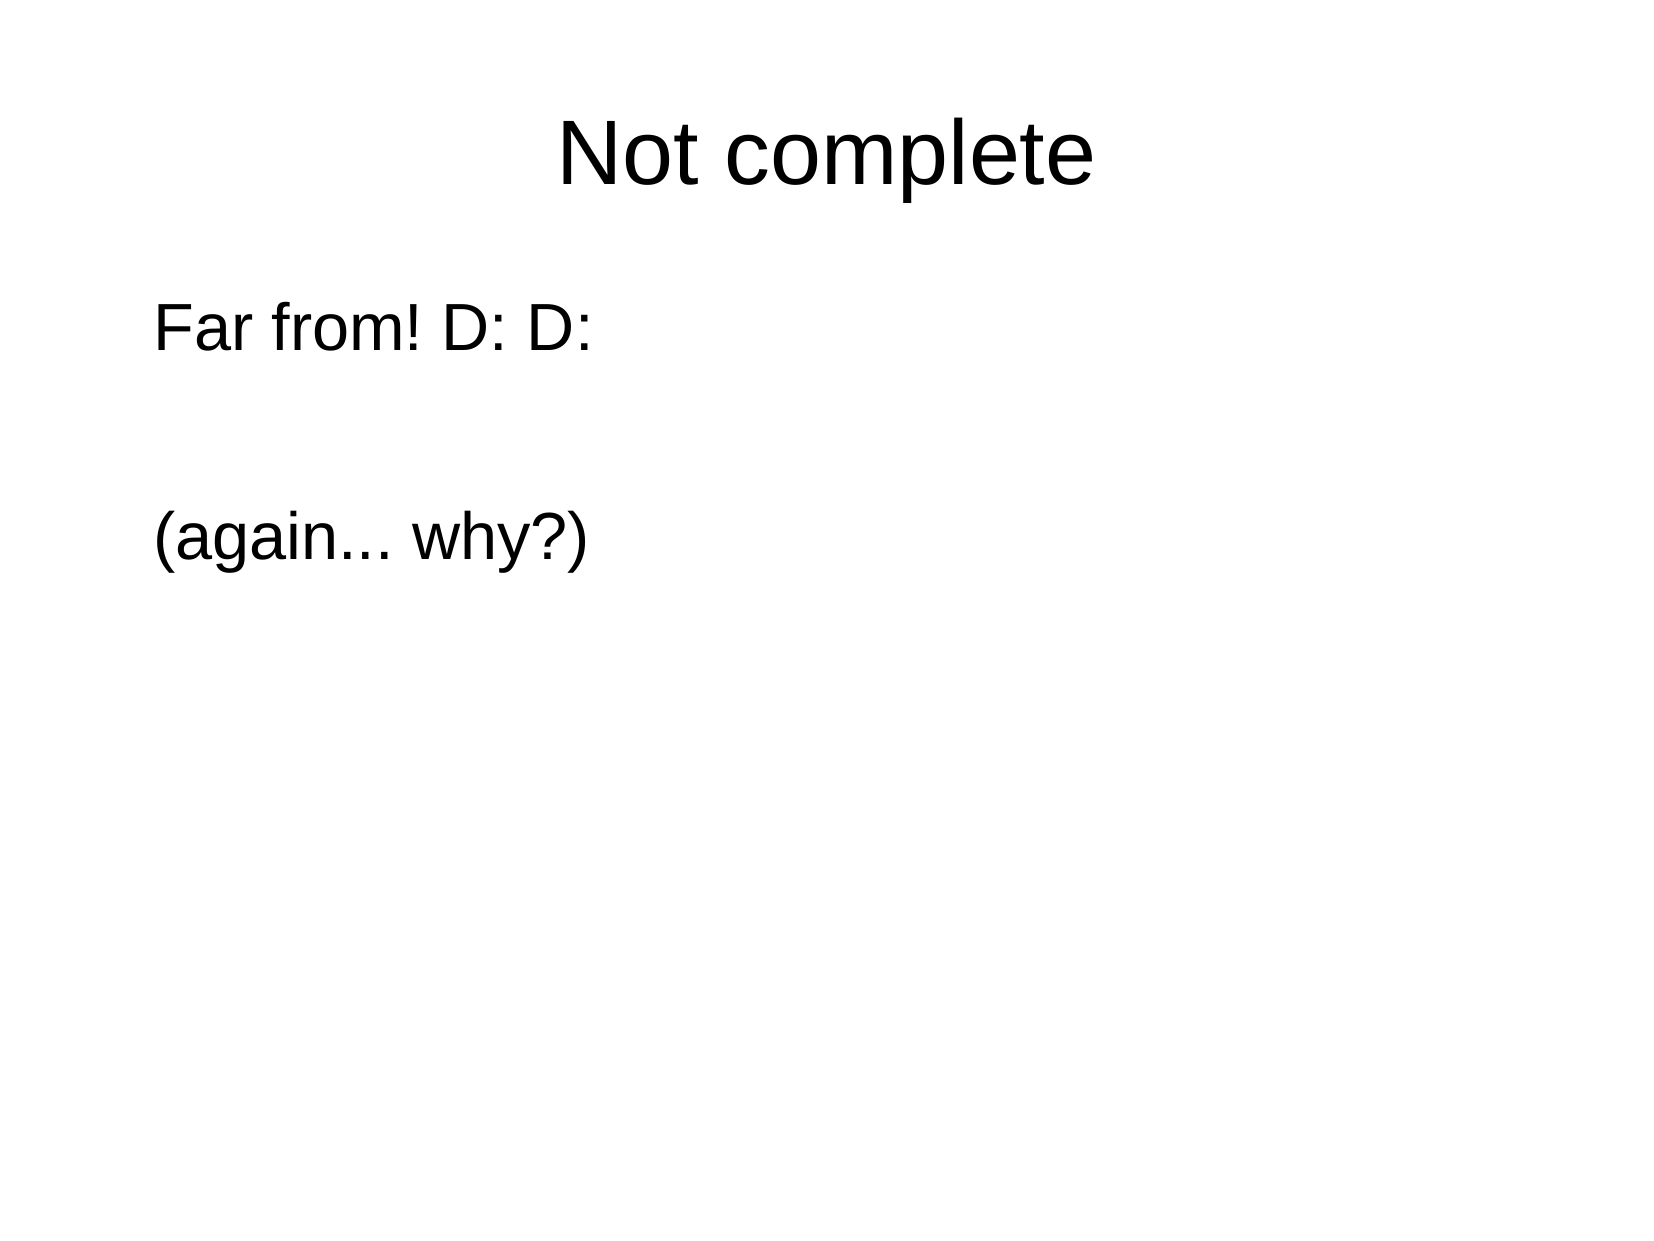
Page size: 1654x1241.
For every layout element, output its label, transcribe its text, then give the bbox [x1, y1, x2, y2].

list Far from! D: D: (again... why?) [82, 290, 1571, 1010]
title Not complete [82, 49, 1571, 257]
